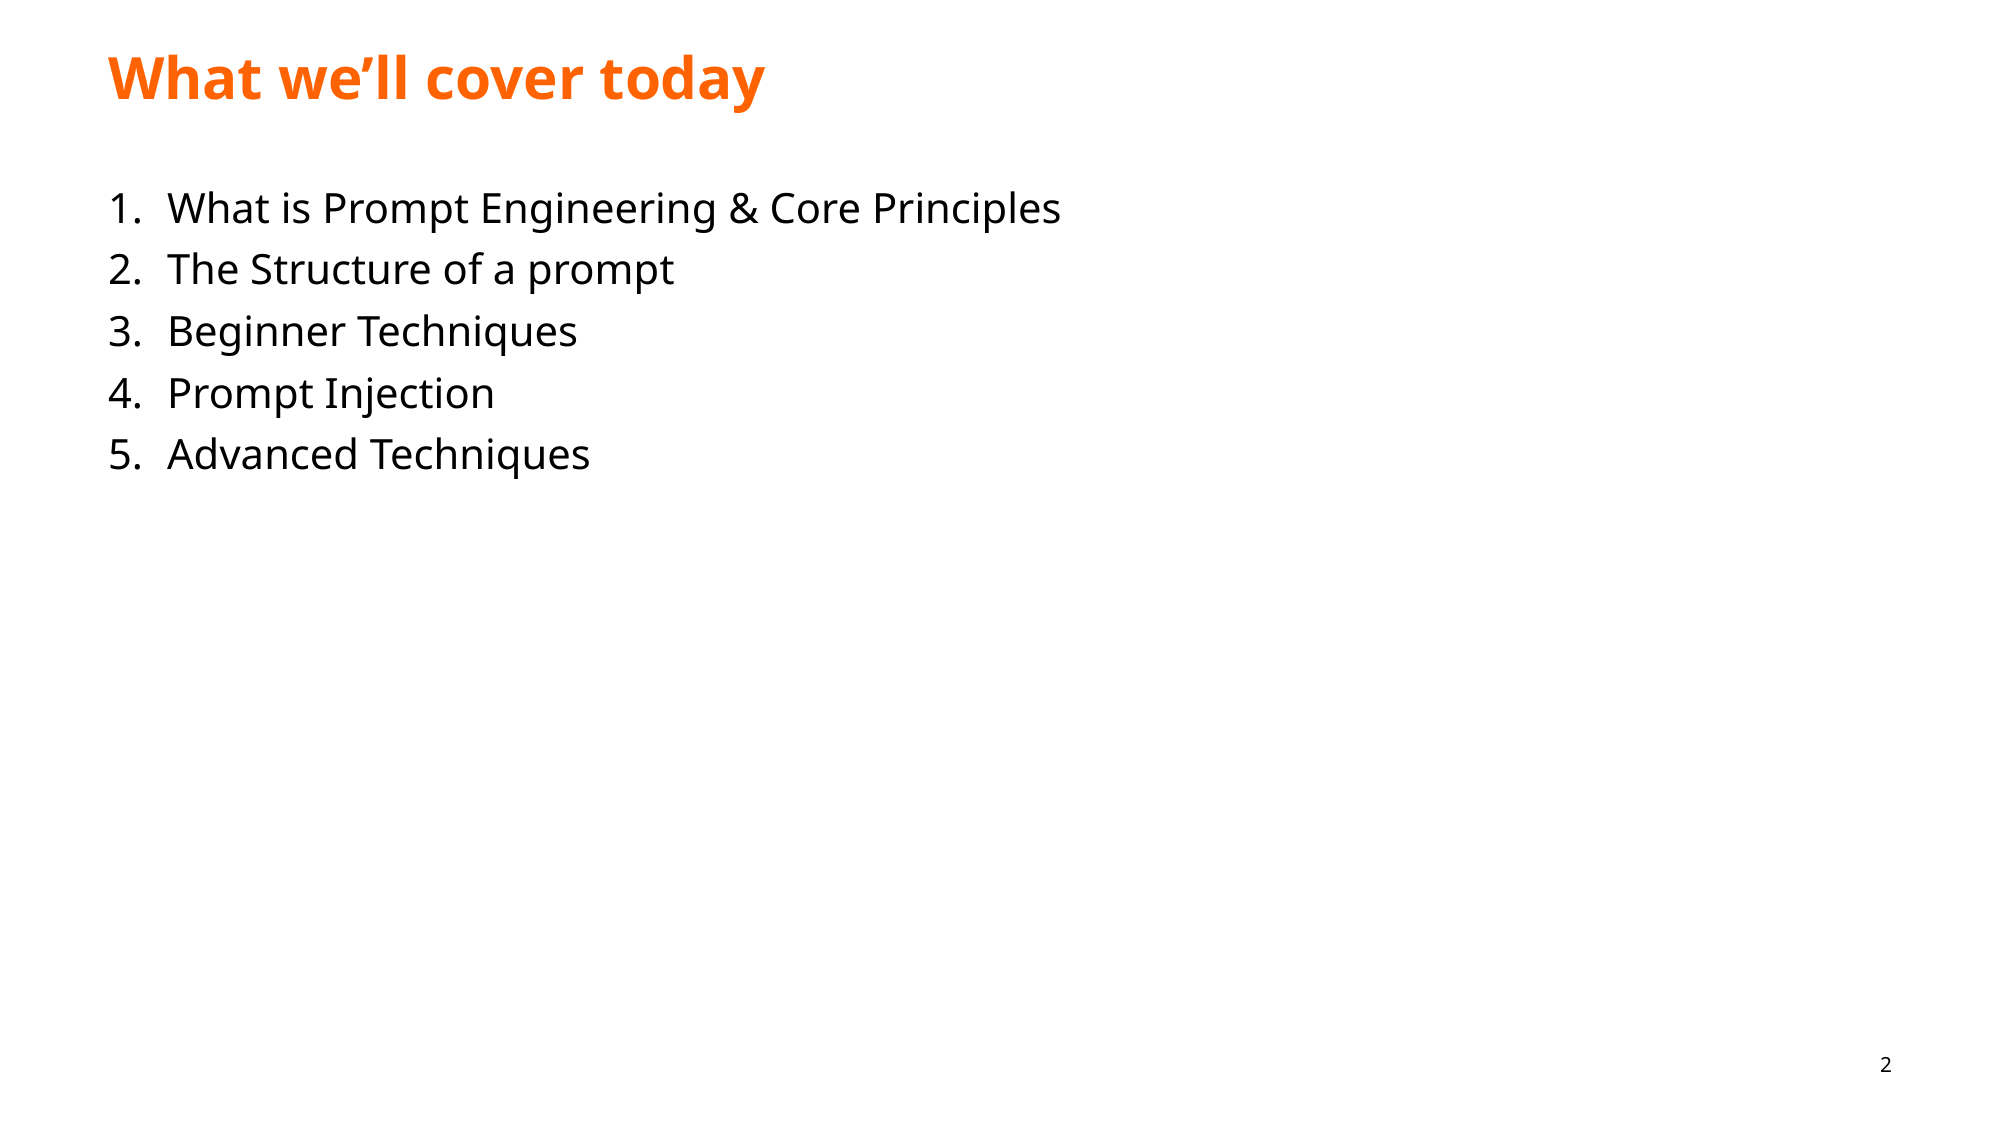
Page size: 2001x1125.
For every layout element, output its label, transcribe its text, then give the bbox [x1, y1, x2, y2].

slide_number <number> [1810, 1050, 1892, 1082]
list What is Prompt Engineering & Core Principles The Structure of a prompt Beginner Techniques Prompt Injection Advanced Techniques [108, 187, 1893, 1017]
title What we’ll cover today [108, 53, 1893, 187]
